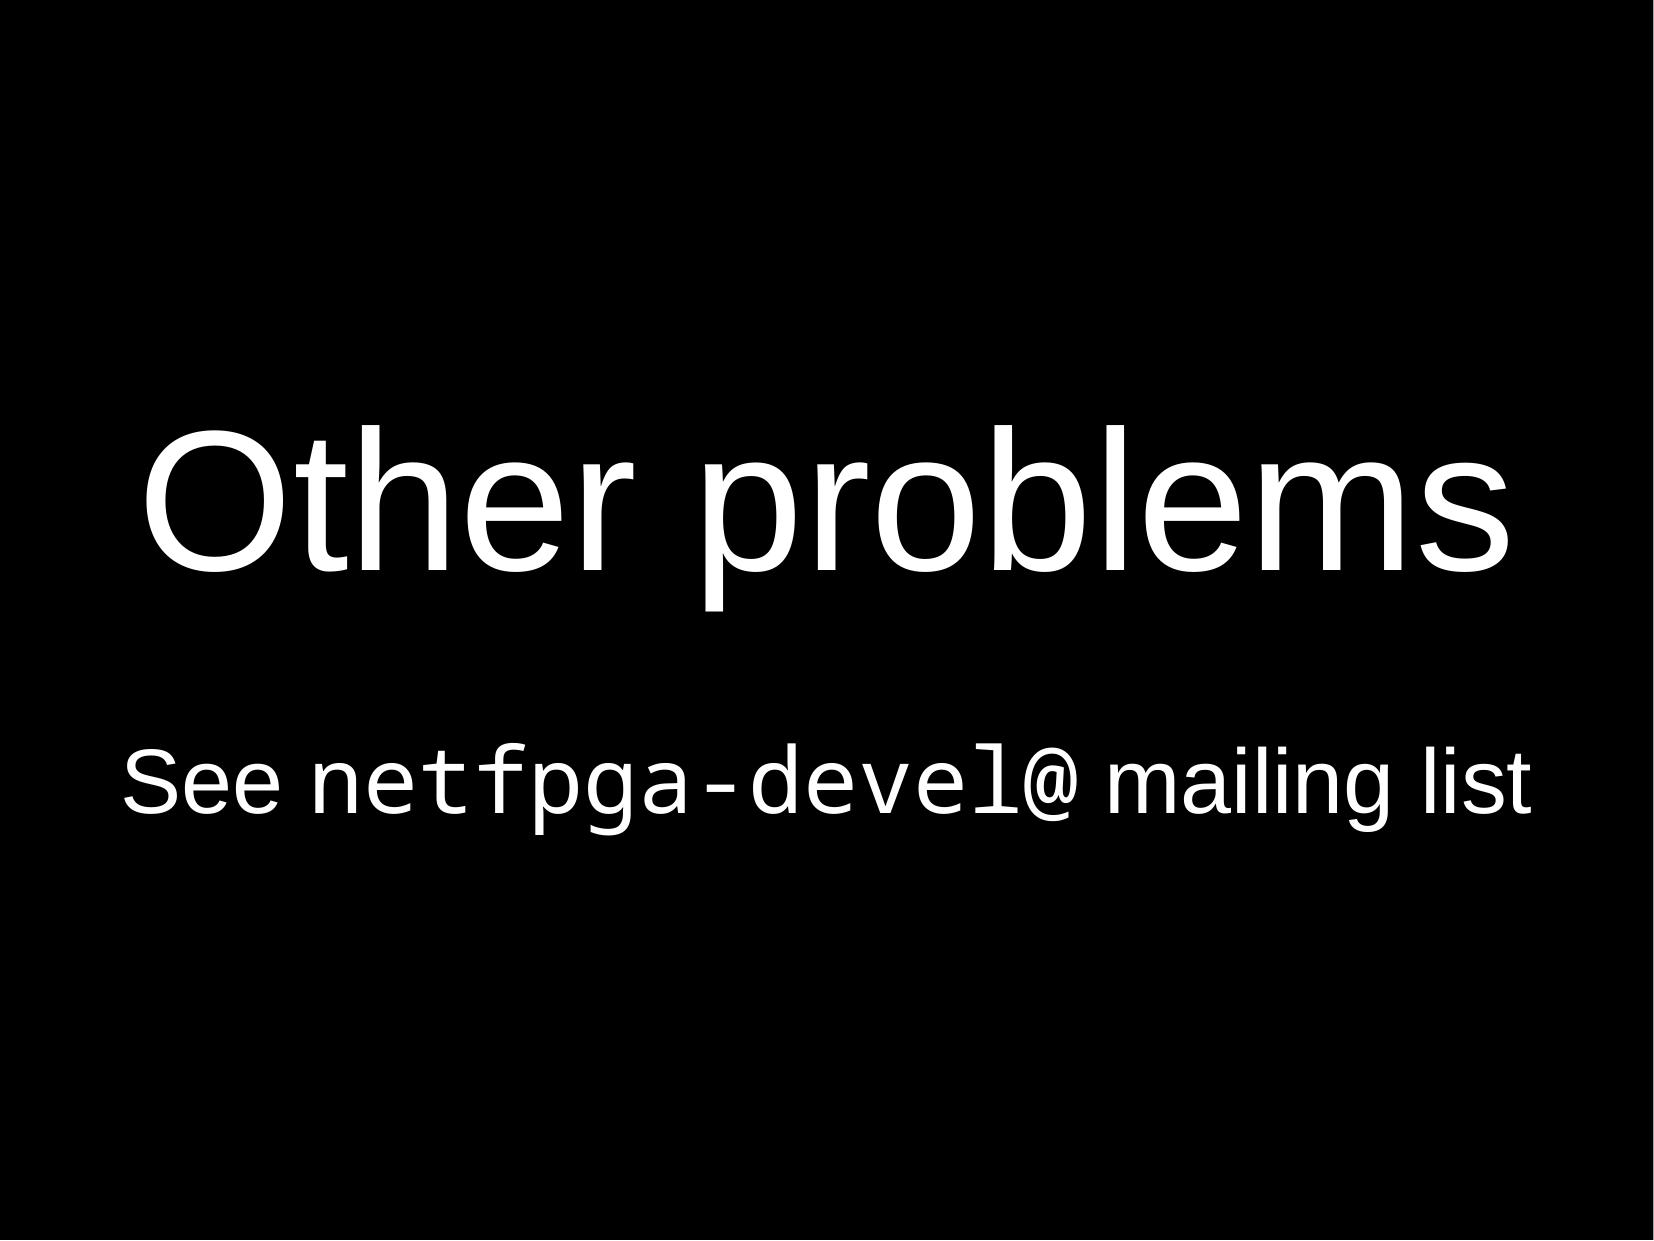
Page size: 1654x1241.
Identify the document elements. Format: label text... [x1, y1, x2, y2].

title Other problems See netfpga-devel@ mailing list [82, 49, 1571, 1182]
